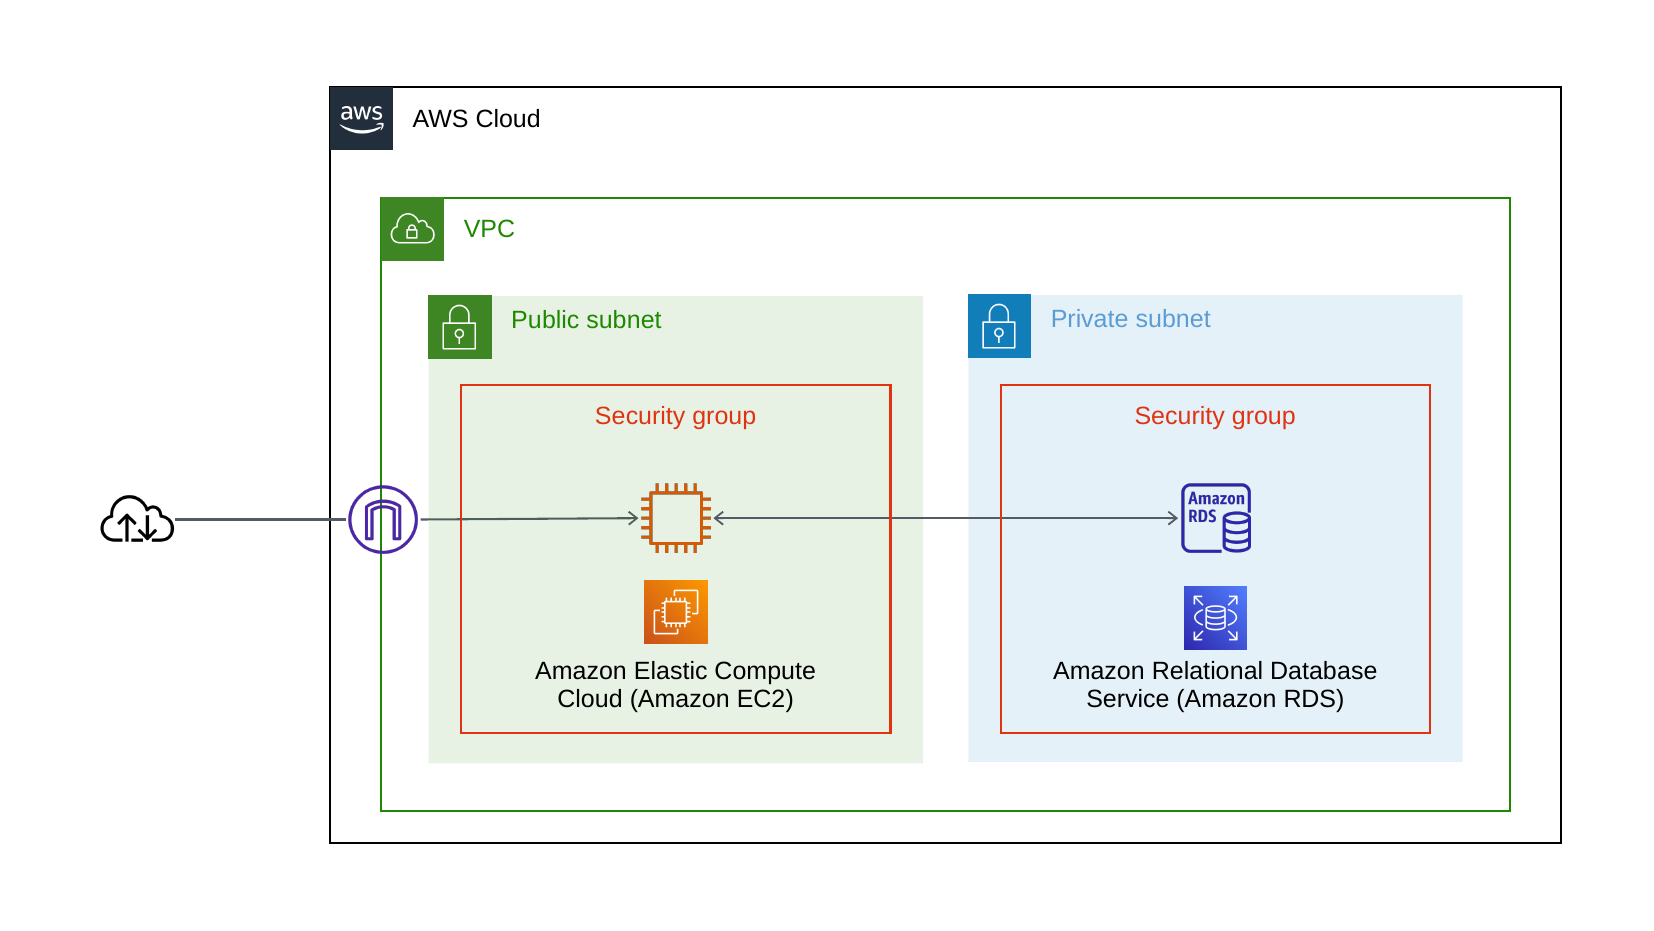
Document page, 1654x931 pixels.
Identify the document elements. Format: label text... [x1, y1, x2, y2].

picture [968, 294, 1031, 358]
text_box Security group [1000, 384, 1431, 734]
picture [98, 480, 176, 559]
text_box Security group [461, 384, 891, 734]
picture [638, 480, 714, 556]
picture [381, 197, 444, 261]
text_box Private subnet [968, 294, 1463, 762]
text_box Amazon Relational Database Service (Amazon RDS) [1033, 649, 1398, 724]
text_box AWS Cloud [330, 87, 1562, 843]
picture [345, 482, 421, 558]
picture [644, 580, 708, 644]
picture [330, 87, 393, 150]
text_box VPC [381, 197, 1511, 812]
picture [428, 295, 492, 359]
picture [1184, 586, 1247, 650]
text_box Public subnet [428, 295, 924, 764]
text_box Amazon Elastic Compute Cloud (Amazon EC2) [518, 649, 834, 721]
